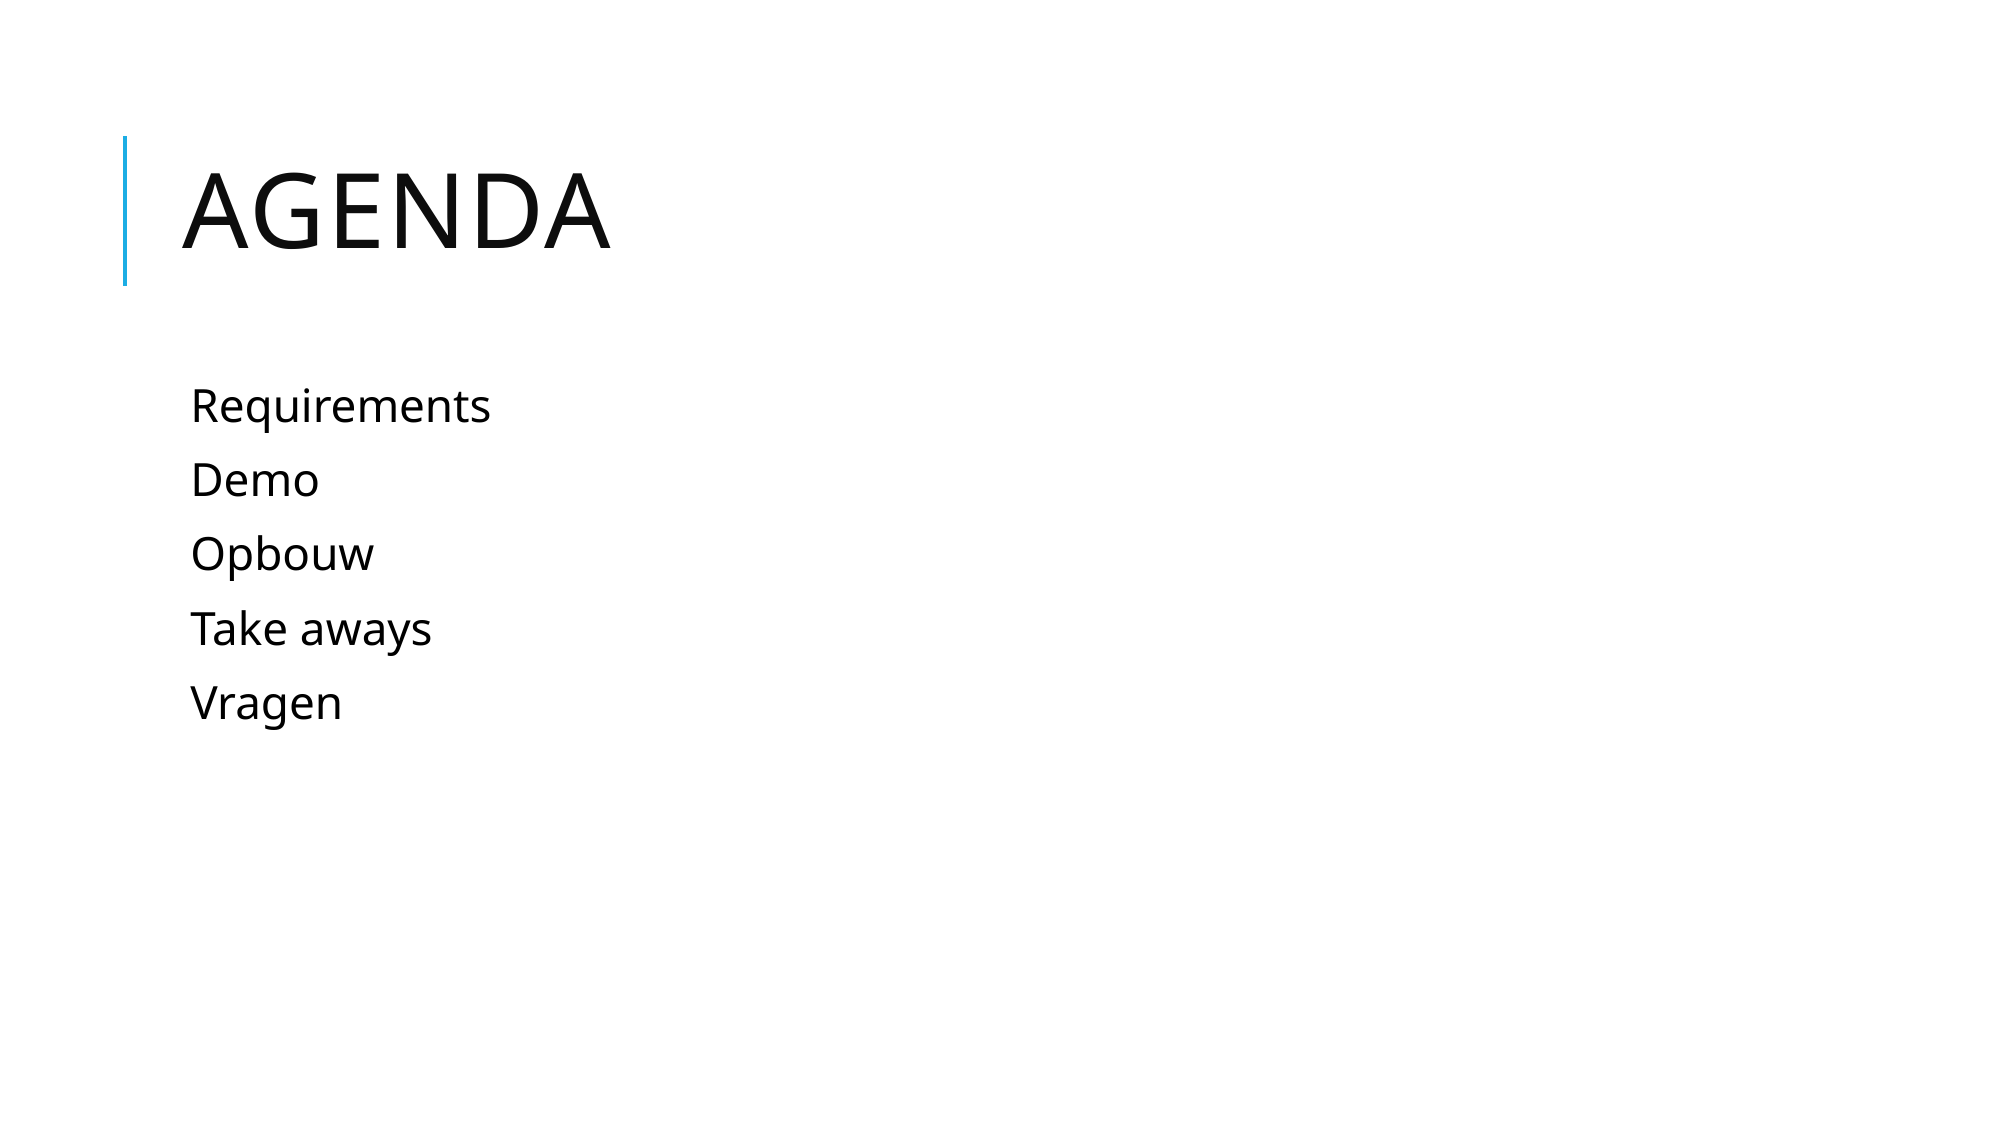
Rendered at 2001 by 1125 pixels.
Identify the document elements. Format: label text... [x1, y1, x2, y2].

list Requirements Demo Opbouw Take aways Vragen [168, 375, 1763, 1036]
title Agenda [168, 96, 1763, 343]
